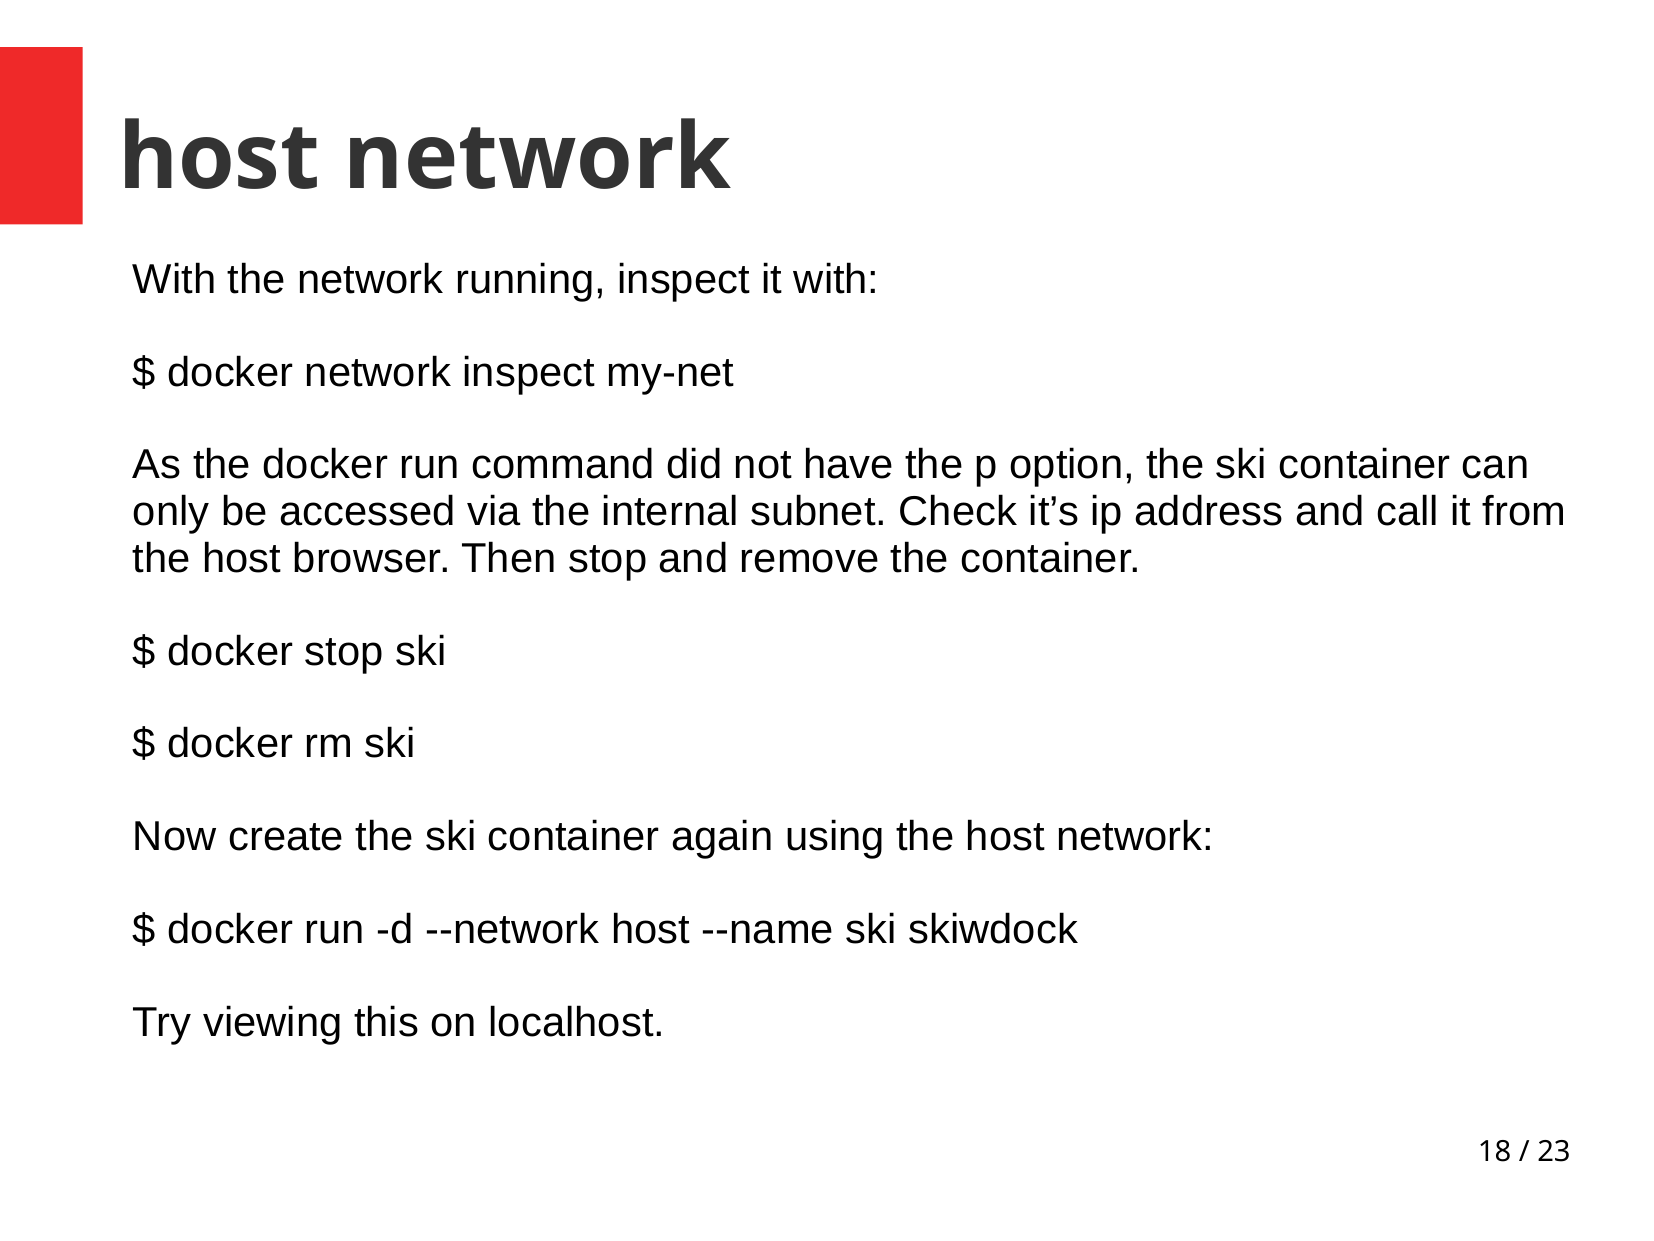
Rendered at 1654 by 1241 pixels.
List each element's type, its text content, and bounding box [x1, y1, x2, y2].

title host network [118, 49, 1571, 248]
text_box With the network running, inspect it with: $ docker network inspect my-net As the docker run command did not have the p option, the ski container can only be accessed via the internal subnet. Check it’s ip address and call it from the host browser. Then stop and remove the container. $ docker stop ski $ docker rm ski Now create the ski container again using the host network: $ docker run -d --network host --name ski skiwdock Try viewing this on localhost. [118, 248, 1583, 1100]
